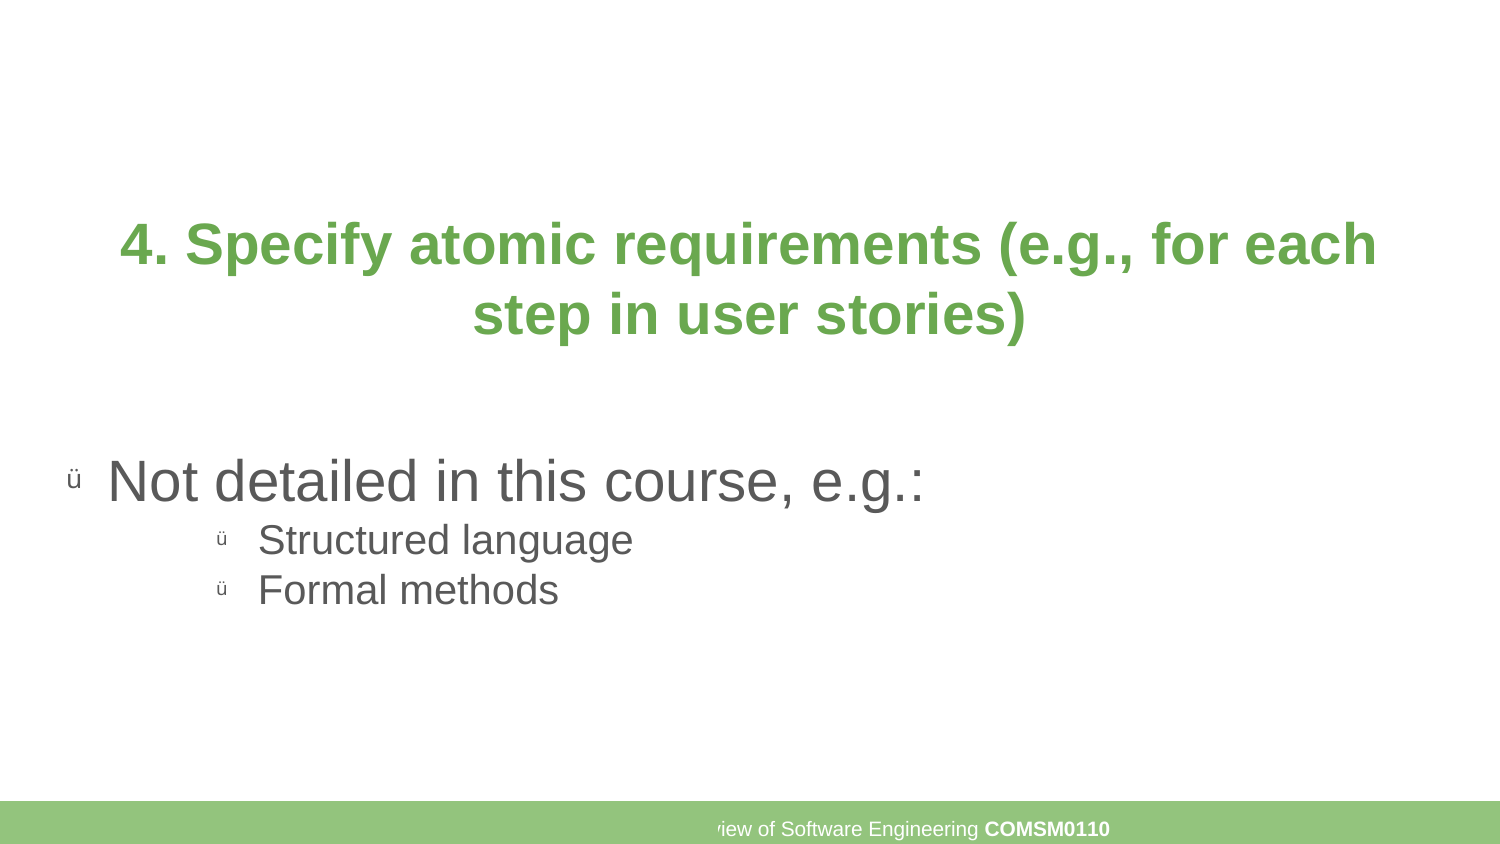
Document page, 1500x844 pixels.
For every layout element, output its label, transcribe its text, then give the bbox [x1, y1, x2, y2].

text_box Not detailed in this course, e.g.: Structured language Formal methods [51, 428, 1449, 750]
title 4. Specify atomic requirements (e.g., for each step in user stories) [51, 24, 1449, 361]
